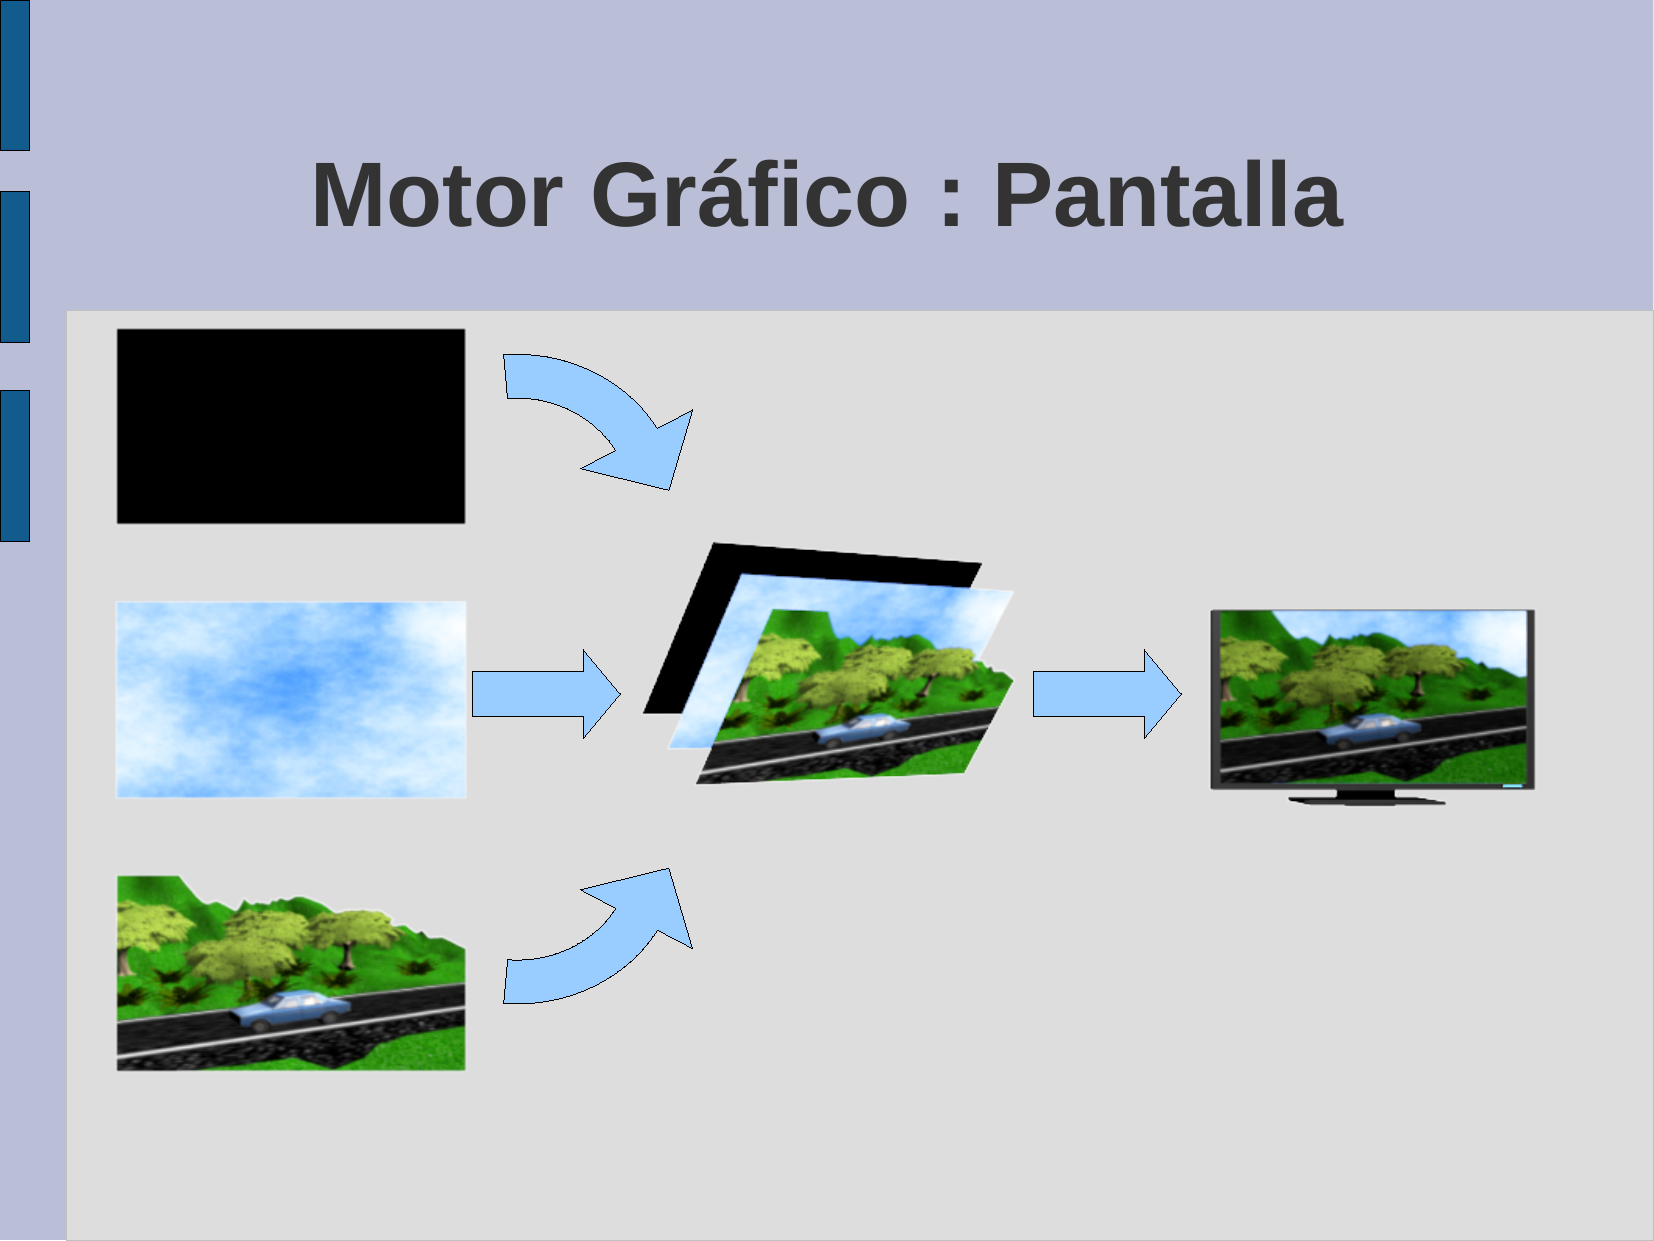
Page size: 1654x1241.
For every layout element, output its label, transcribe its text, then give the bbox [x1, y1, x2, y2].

text_box [472, 649, 621, 739]
text_box [503, 354, 693, 491]
picture [88, 278, 1589, 1123]
title Motor Gráfico : Pantalla [121, 91, 1534, 278]
text_box [1033, 649, 1182, 739]
text_box [503, 868, 693, 1004]
